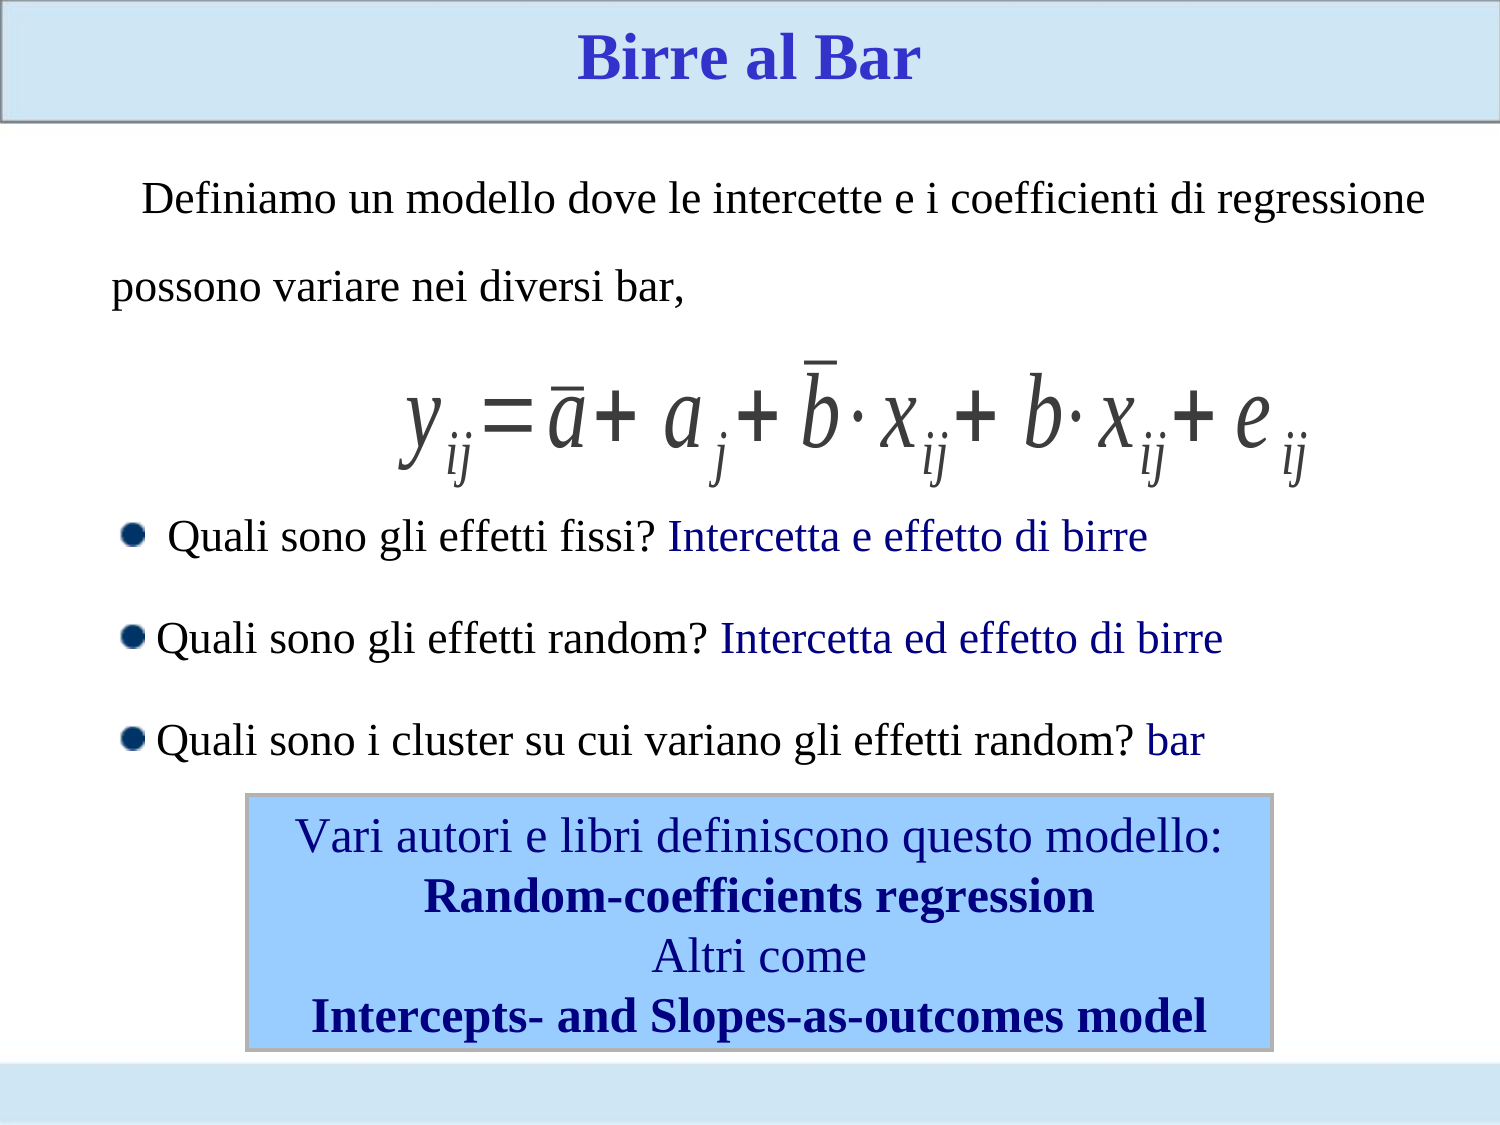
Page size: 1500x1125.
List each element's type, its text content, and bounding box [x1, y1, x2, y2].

text_box Definiamo un modello dove le intercette e i coefficienti di regressione possono variare nei diversi bar, [96, 126, 1463, 318]
chart [375, 353, 1326, 488]
picture [0, 0, 1500, 1125]
text_box Quali sono gli effetti fissi? Intercetta e effetto di birre Quali sono gli effetti random? Intercetta ed effetto di birre Quali sono i cluster su cui variano gli effetti random? bar [102, 497, 1347, 1125]
title Birre al Bar [112, 0, 1388, 126]
picture [117, 621, 145, 649]
picture [117, 519, 145, 547]
picture [117, 723, 145, 751]
text_box Vari autori e libri definiscono questo modello: Random-coefficients regression Altri come Intercepts- and Slopes-as-outcomes model [246, 794, 1272, 1051]
